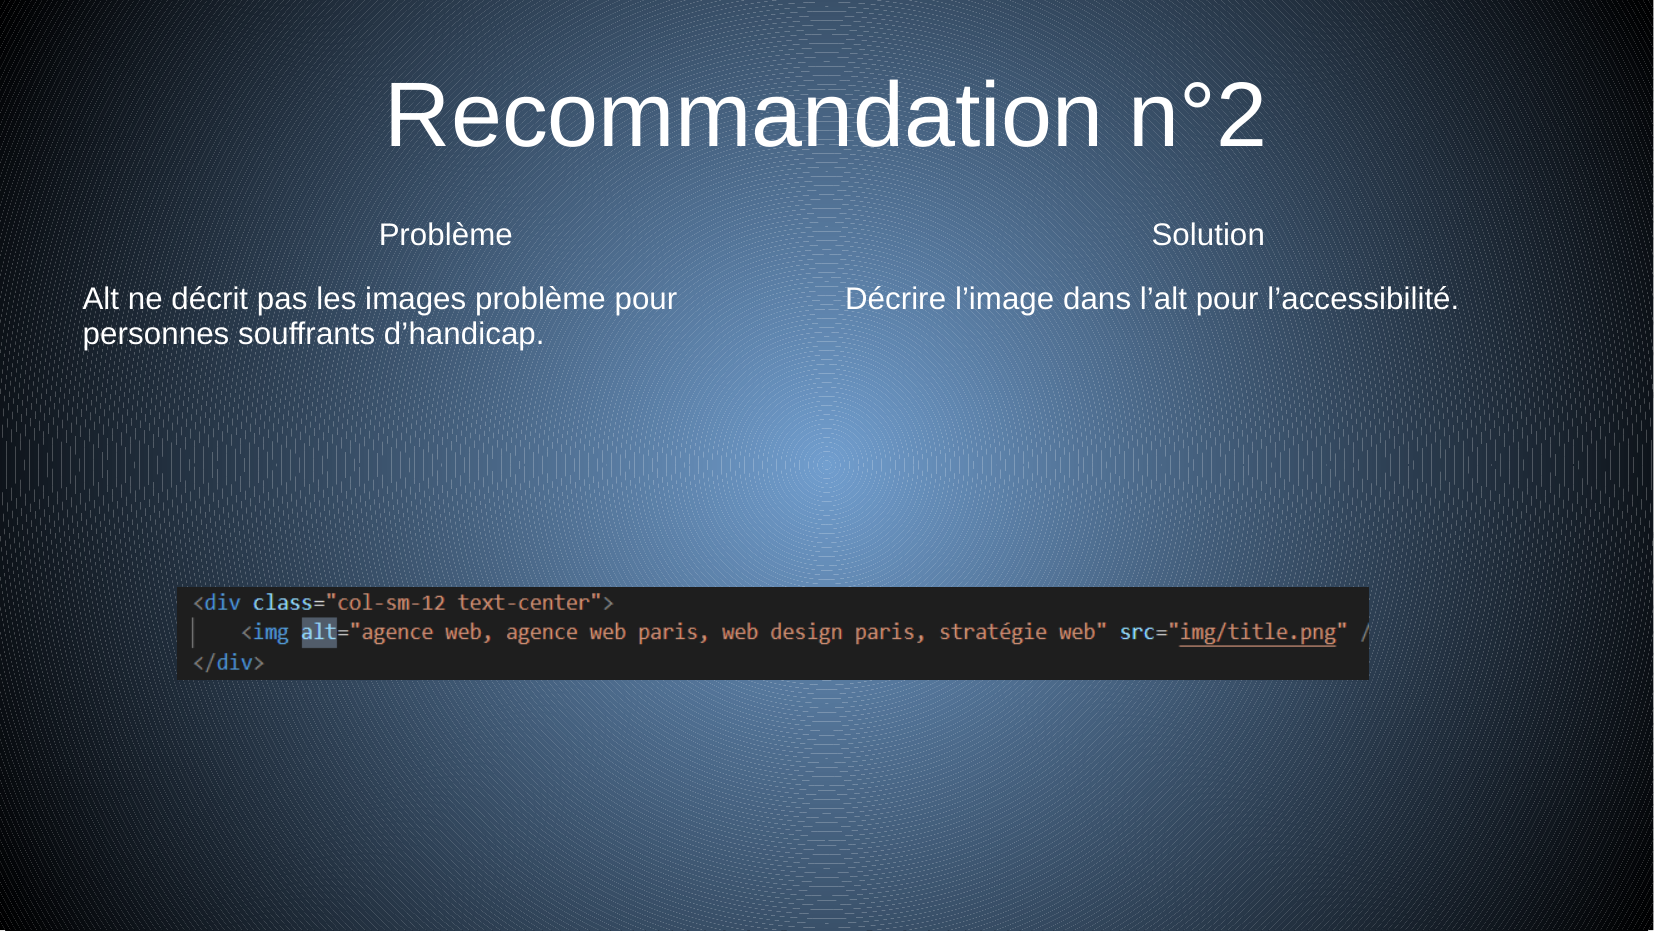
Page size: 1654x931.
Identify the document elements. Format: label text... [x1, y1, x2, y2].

picture [177, 587, 1369, 680]
title Recommandation n°2 [82, 37, 1571, 193]
list Problème Alt ne décrit pas les images problème pour personnes souffrants d’handicap. [82, 217, 809, 758]
list Solution Décrire l’image dans l’alt pour l’accessibilité. [845, 217, 1572, 758]
